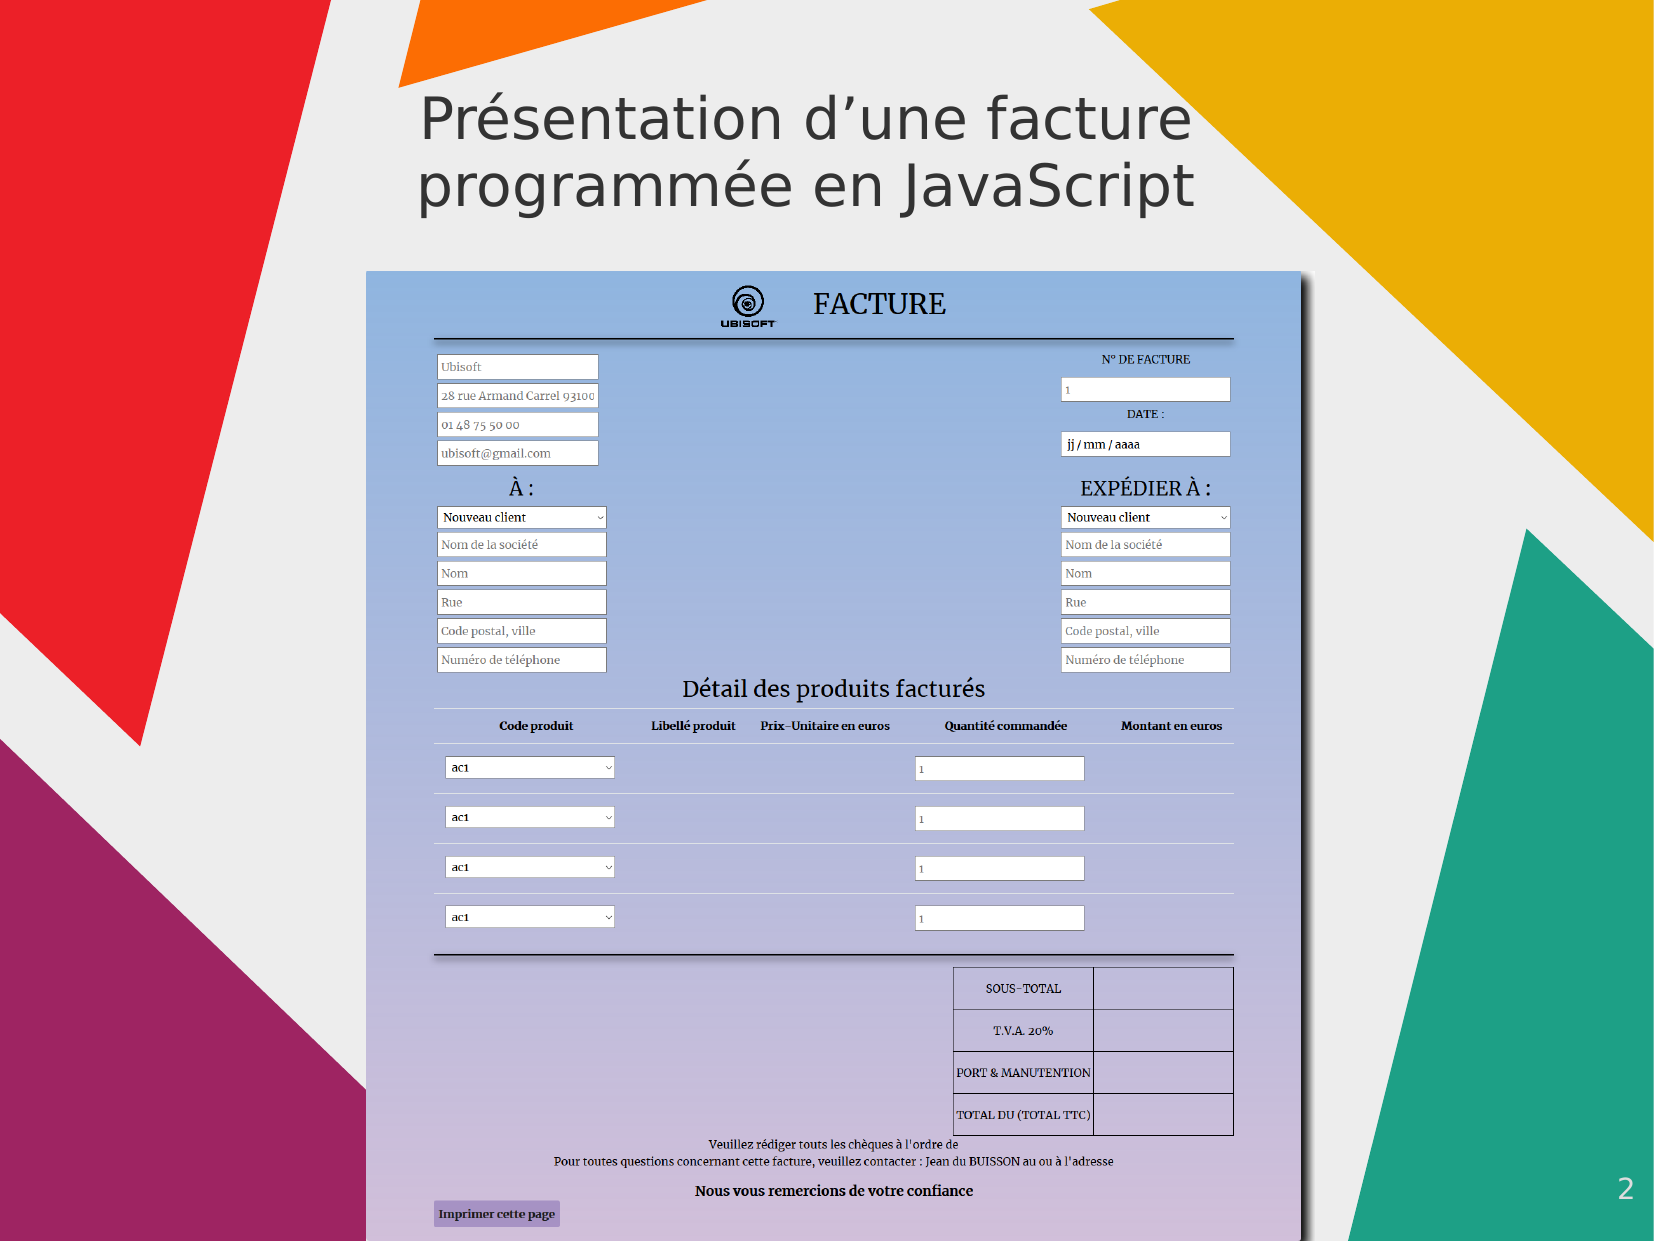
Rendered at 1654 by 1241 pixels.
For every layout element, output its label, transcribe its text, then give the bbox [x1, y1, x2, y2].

title Présentation d’une facture programmée en JavaScript [265, 49, 1348, 257]
picture [366, 271, 1315, 1241]
